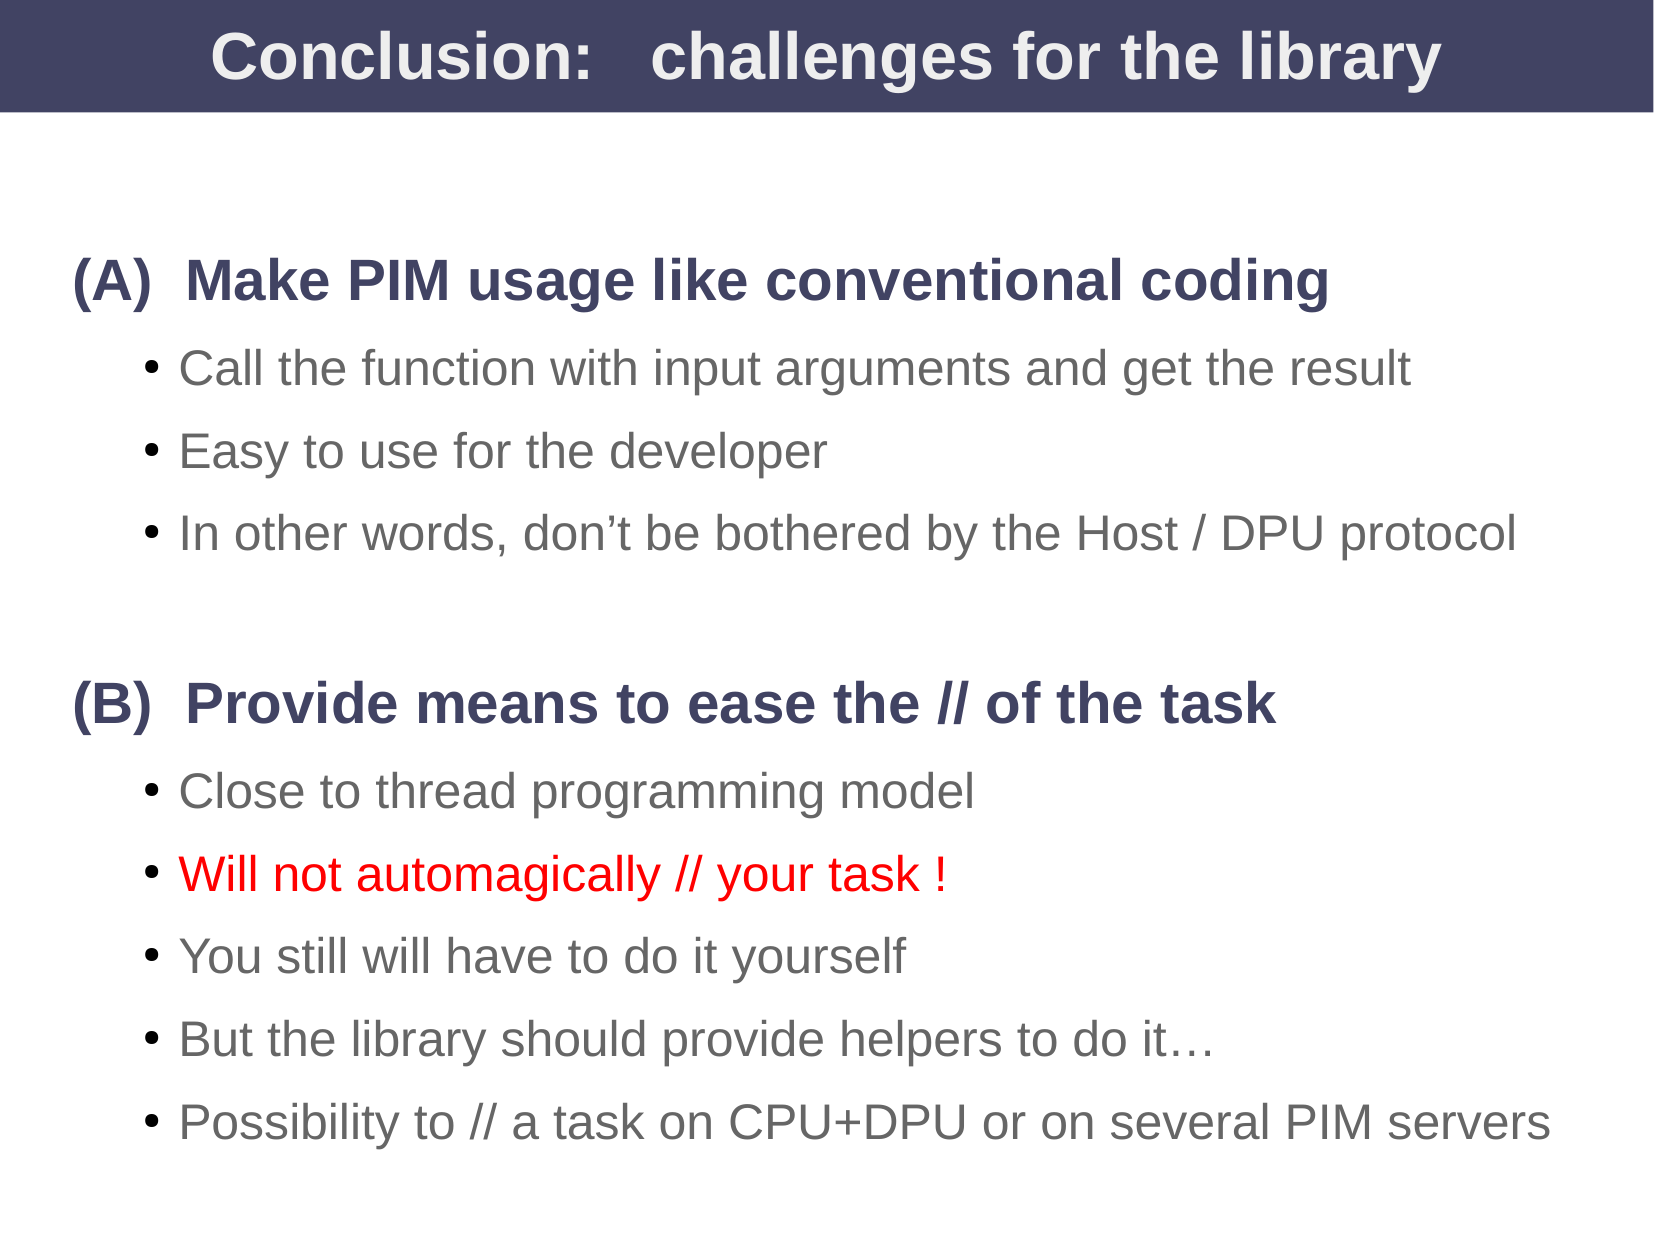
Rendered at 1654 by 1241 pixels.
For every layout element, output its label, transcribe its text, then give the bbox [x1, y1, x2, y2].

text_box (A) Make PIM usage like conventional coding Call the function with input arguments and get the result Easy to use for the developer In other words, don’t be bothered by the Host / DPU protocol (B) Provide means to ease the // of the task Close to thread programming model Will not automagically // your task ! You still will have to do it yourself But the library should provide helpers to do it… Possibility to // a task on CPU+DPU or on several PIM servers [57, 240, 1651, 1201]
text_box Conclusion: challenges for the library [0, 0, 1654, 113]
